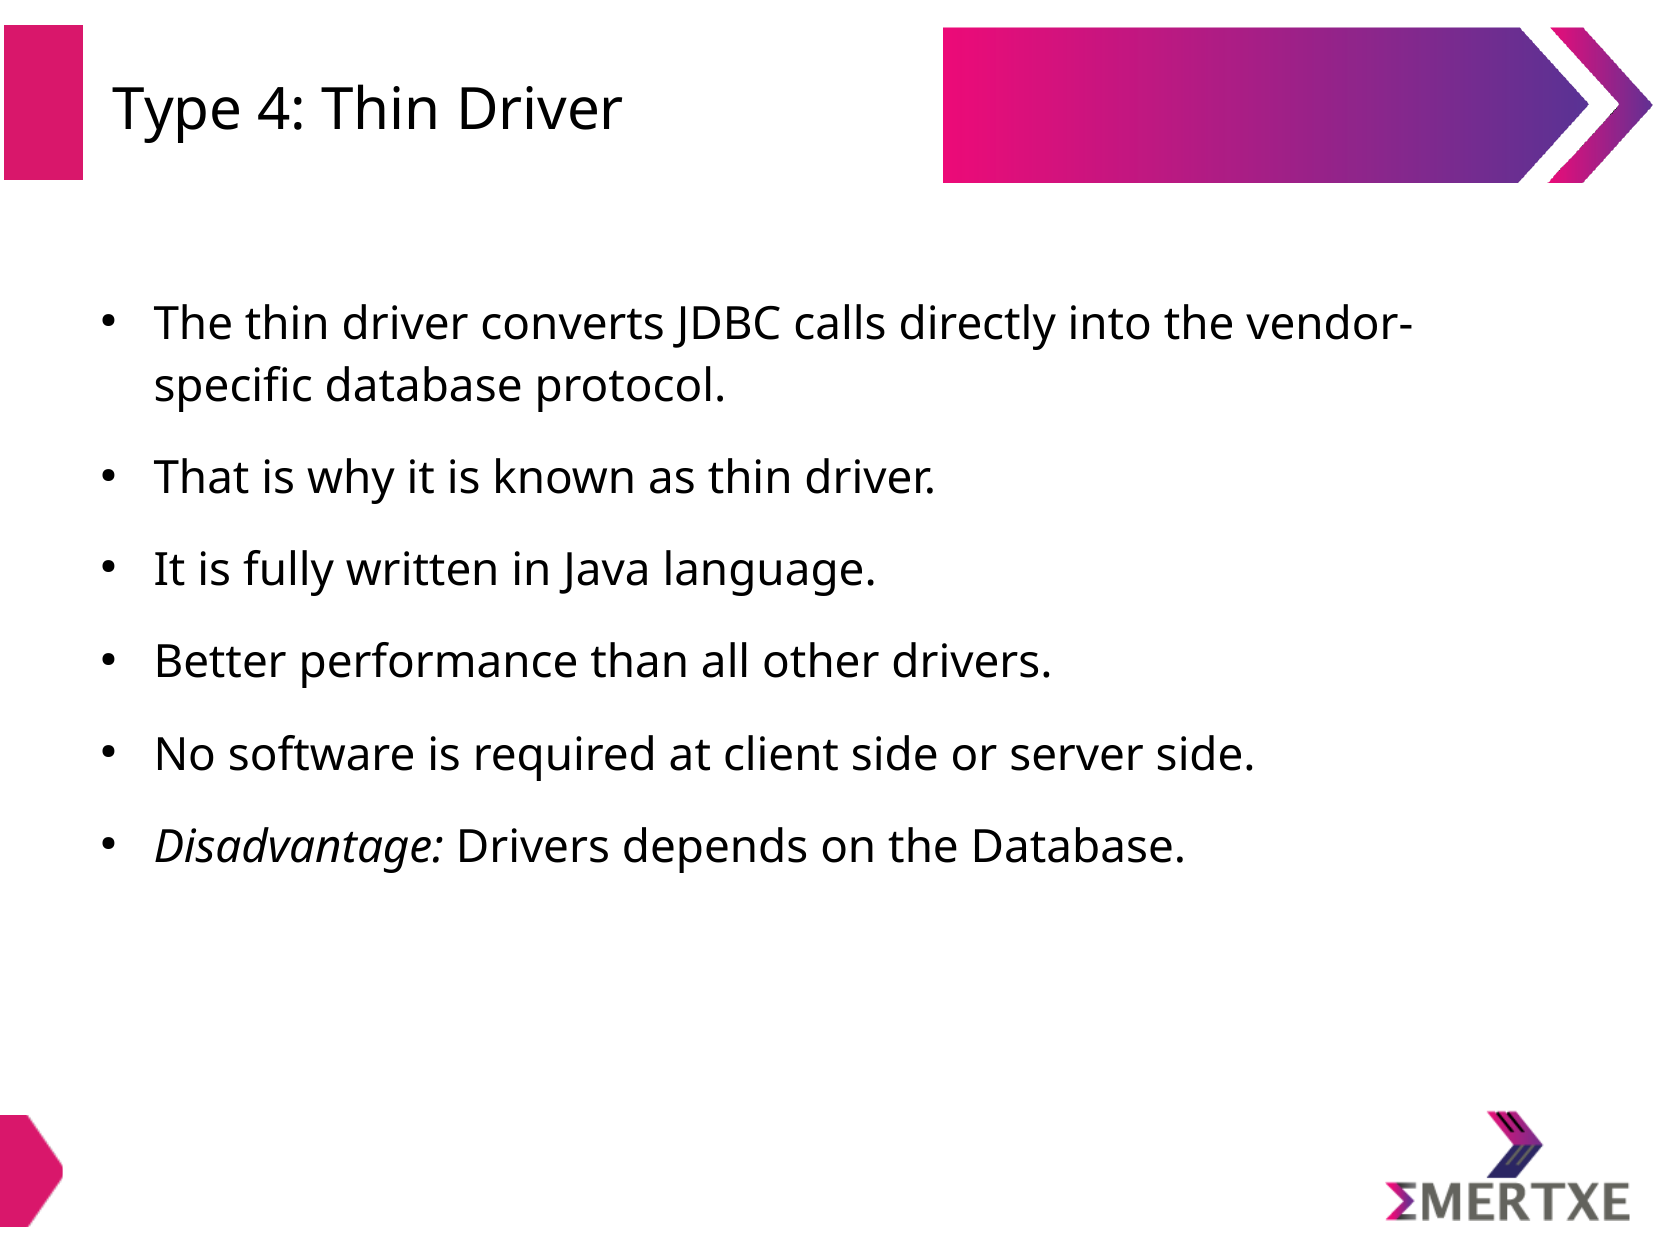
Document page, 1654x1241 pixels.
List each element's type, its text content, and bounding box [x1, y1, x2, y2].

title Type 4: Thin Driver [41, 2, 1531, 211]
list The thin driver converts JDBC calls directly into the vendor-specific database protocol. That is why it is known as thin driver. It is fully written in Java language. Better performance than all other drivers. No software is required at client side or server side. Disadvantage: Drivers depends on the Database. [82, 290, 1571, 1010]
picture [1385, 1107, 1631, 1221]
picture [1531, 27, 1653, 183]
